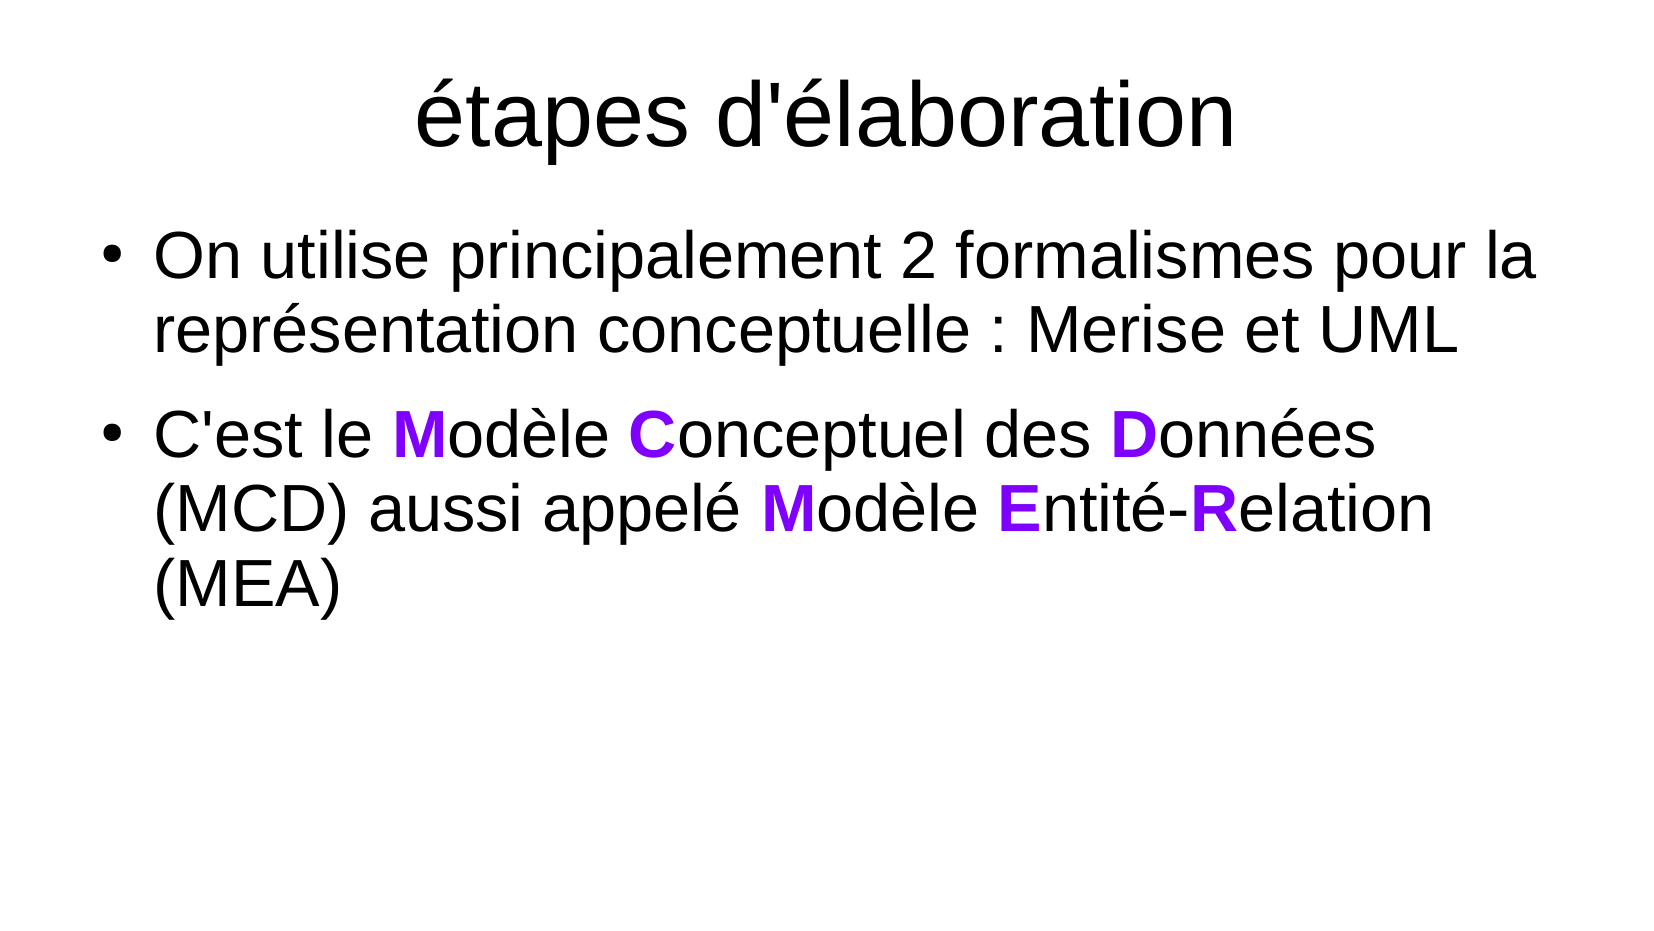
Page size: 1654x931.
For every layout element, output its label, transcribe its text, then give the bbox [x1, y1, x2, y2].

list On utilise principalement 2 formalismes pour la représentation conceptuelle : Merise et UML C'est le Modèle Conceptuel des Données (MCD) aussi appelé Modèle Entité-Relation (MEA) [82, 217, 1571, 758]
title étapes d'élaboration [82, 37, 1571, 193]
